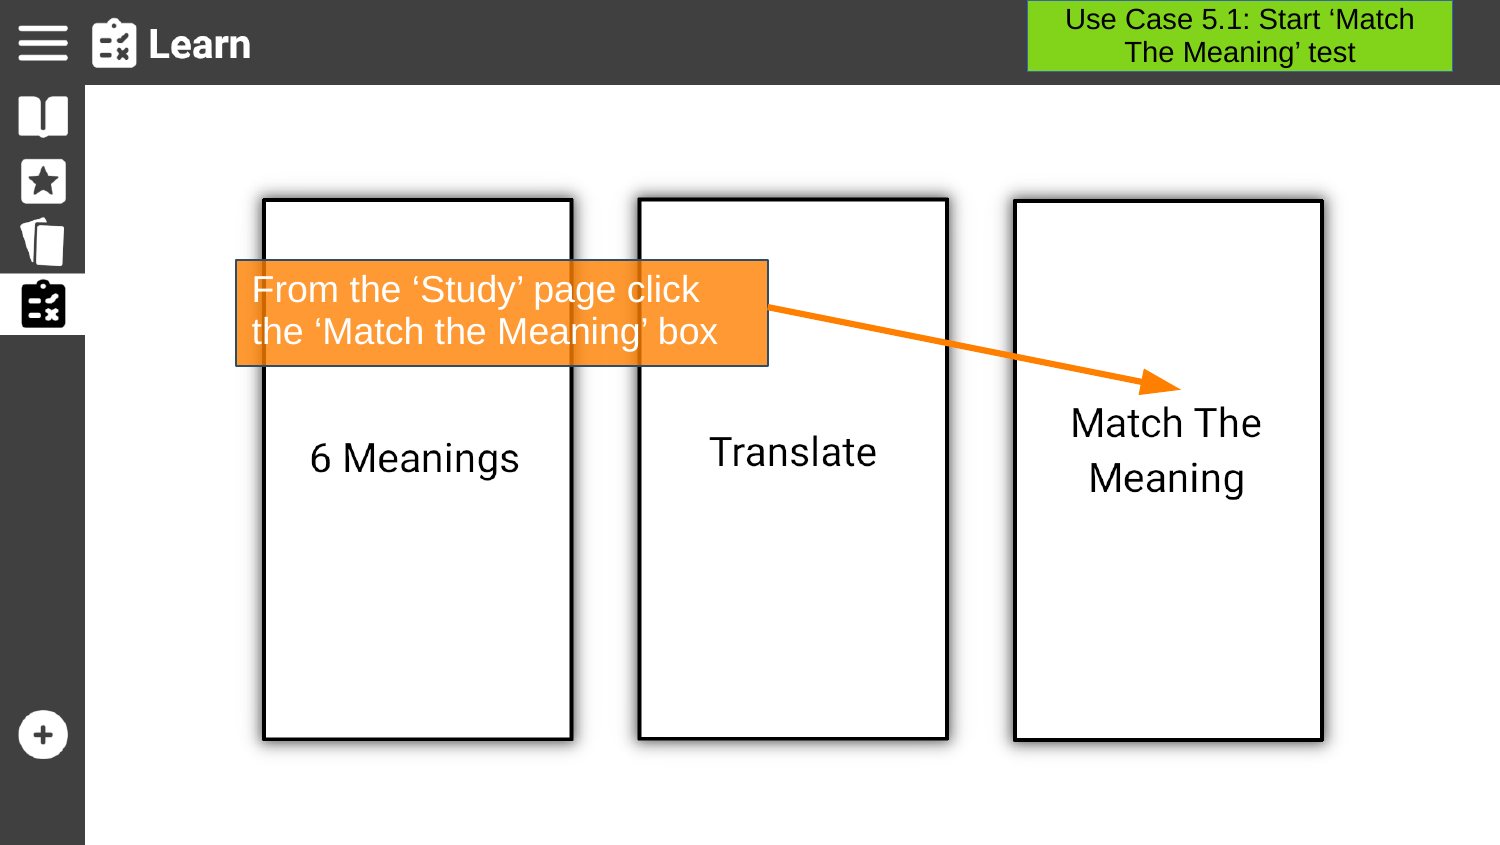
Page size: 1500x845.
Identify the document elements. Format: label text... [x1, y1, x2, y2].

text_box Use Case 5.1: Start ‘Match The Meaning’ test [1027, 0, 1453, 72]
text_box From the ‘Study’ page click the ‘Match the Meaning’ box [235, 259, 768, 367]
picture [0, 0, 1500, 845]
